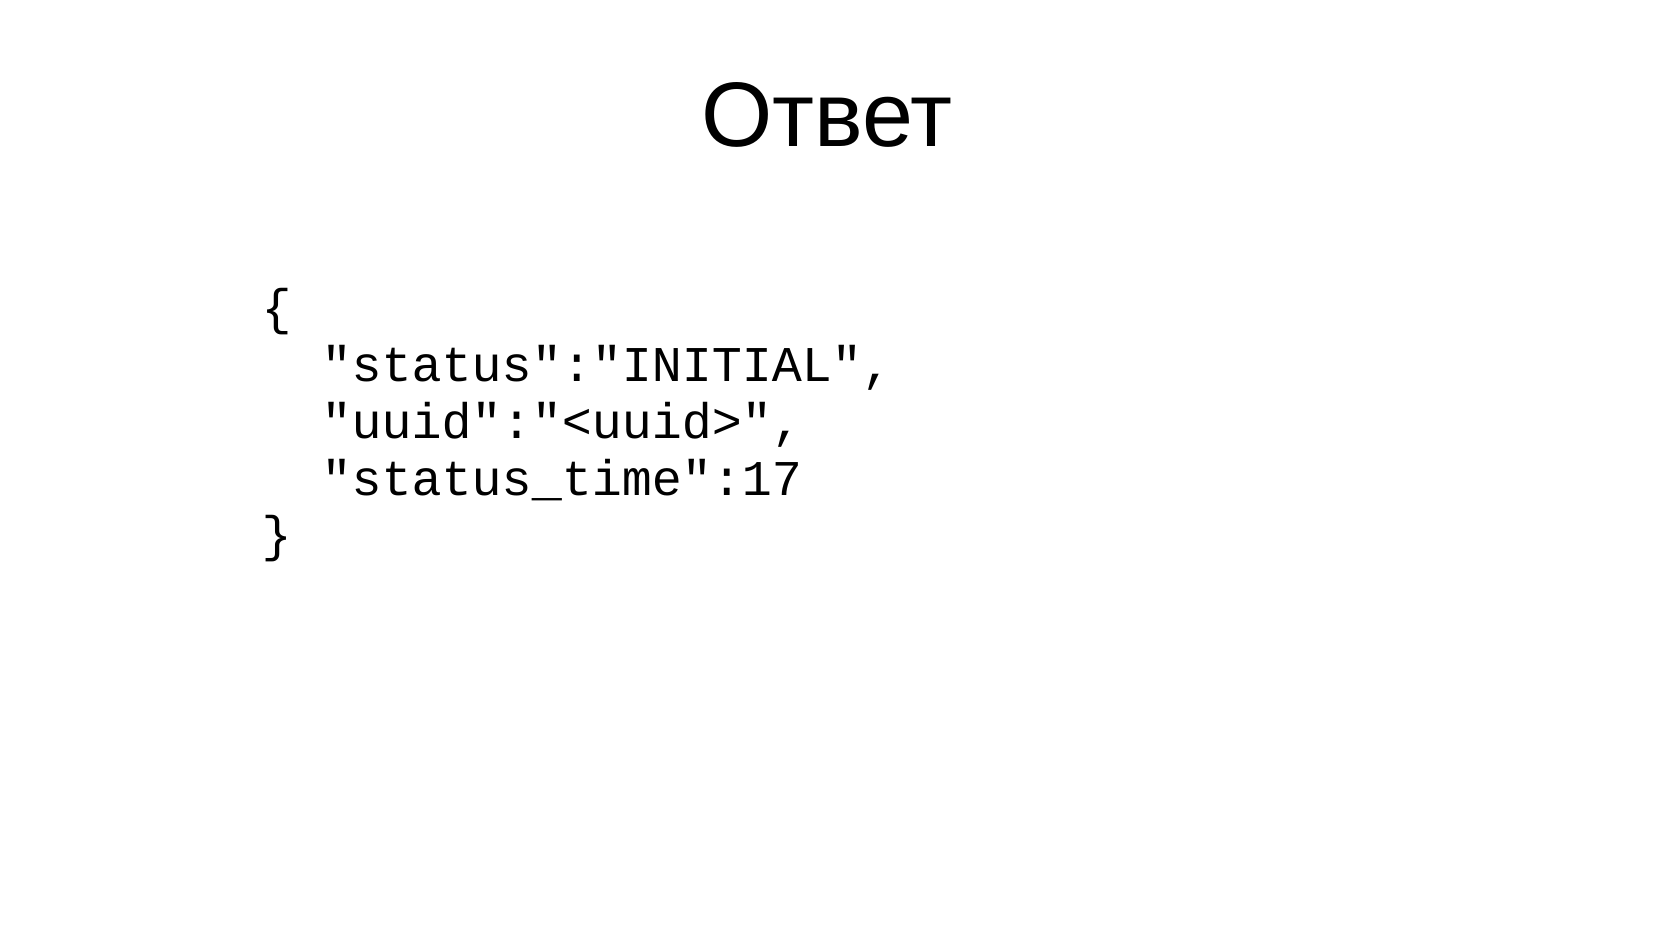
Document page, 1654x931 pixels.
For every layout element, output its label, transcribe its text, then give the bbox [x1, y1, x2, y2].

text_box { "status":"INITIAL", "uuid":"<uuid>", "status_time":17 } [186, 275, 1542, 931]
title Ответ [82, 37, 1571, 193]
